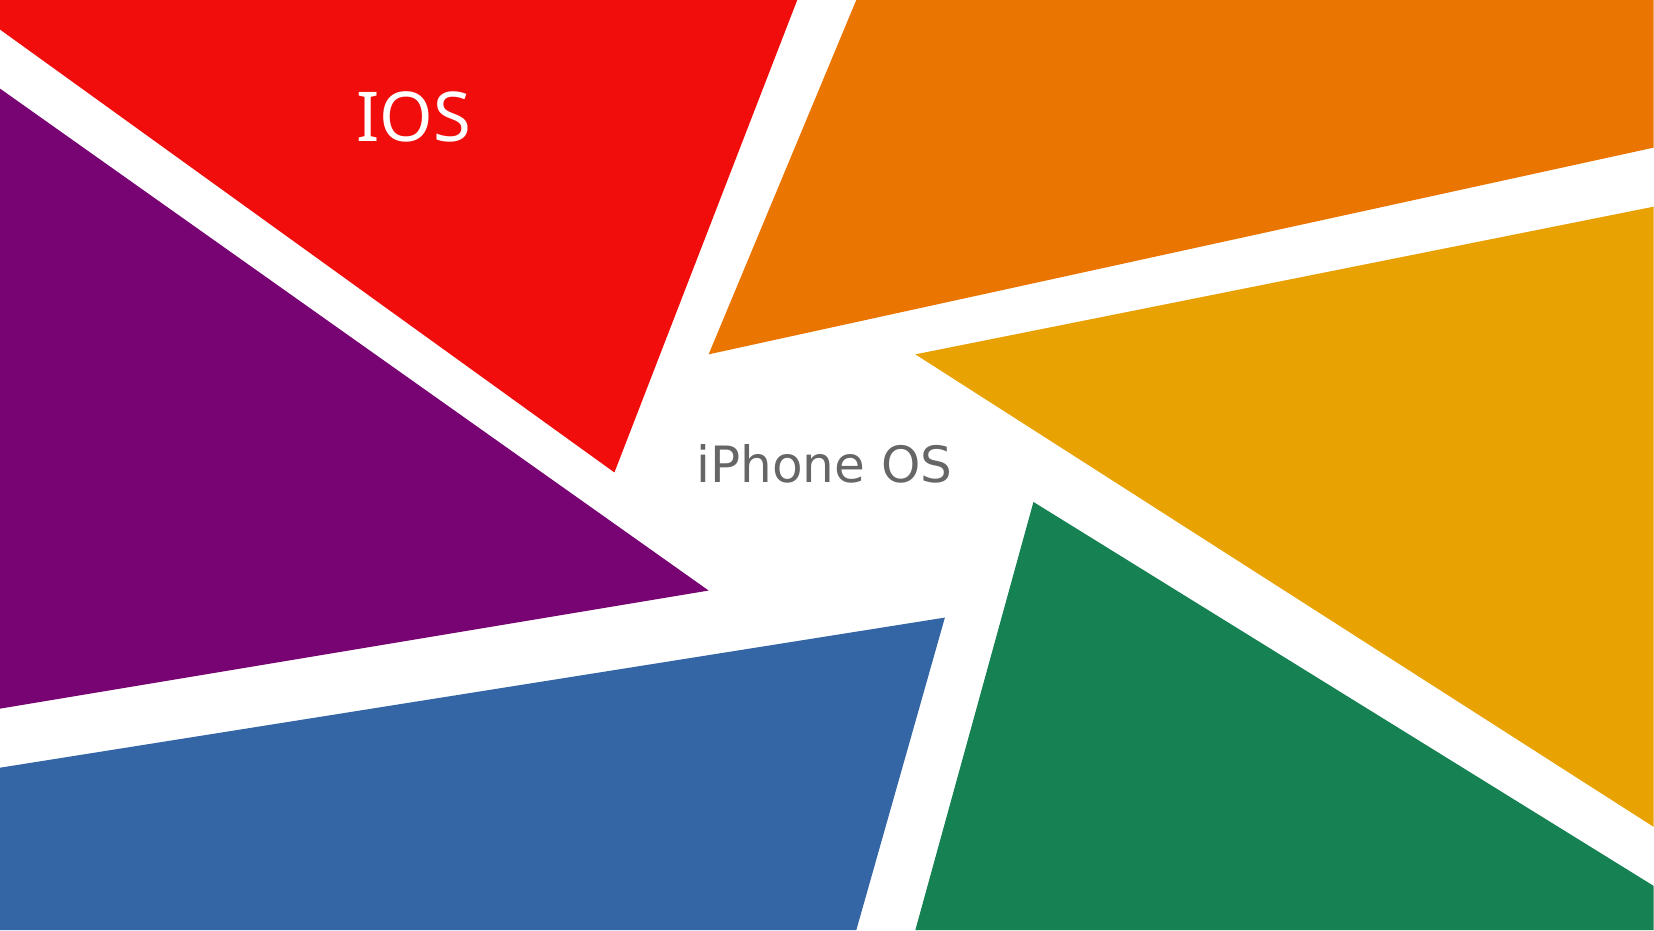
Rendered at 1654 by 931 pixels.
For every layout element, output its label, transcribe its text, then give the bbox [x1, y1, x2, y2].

subtitle iPhone OS [614, 313, 1035, 618]
title IOS [82, 37, 746, 193]
